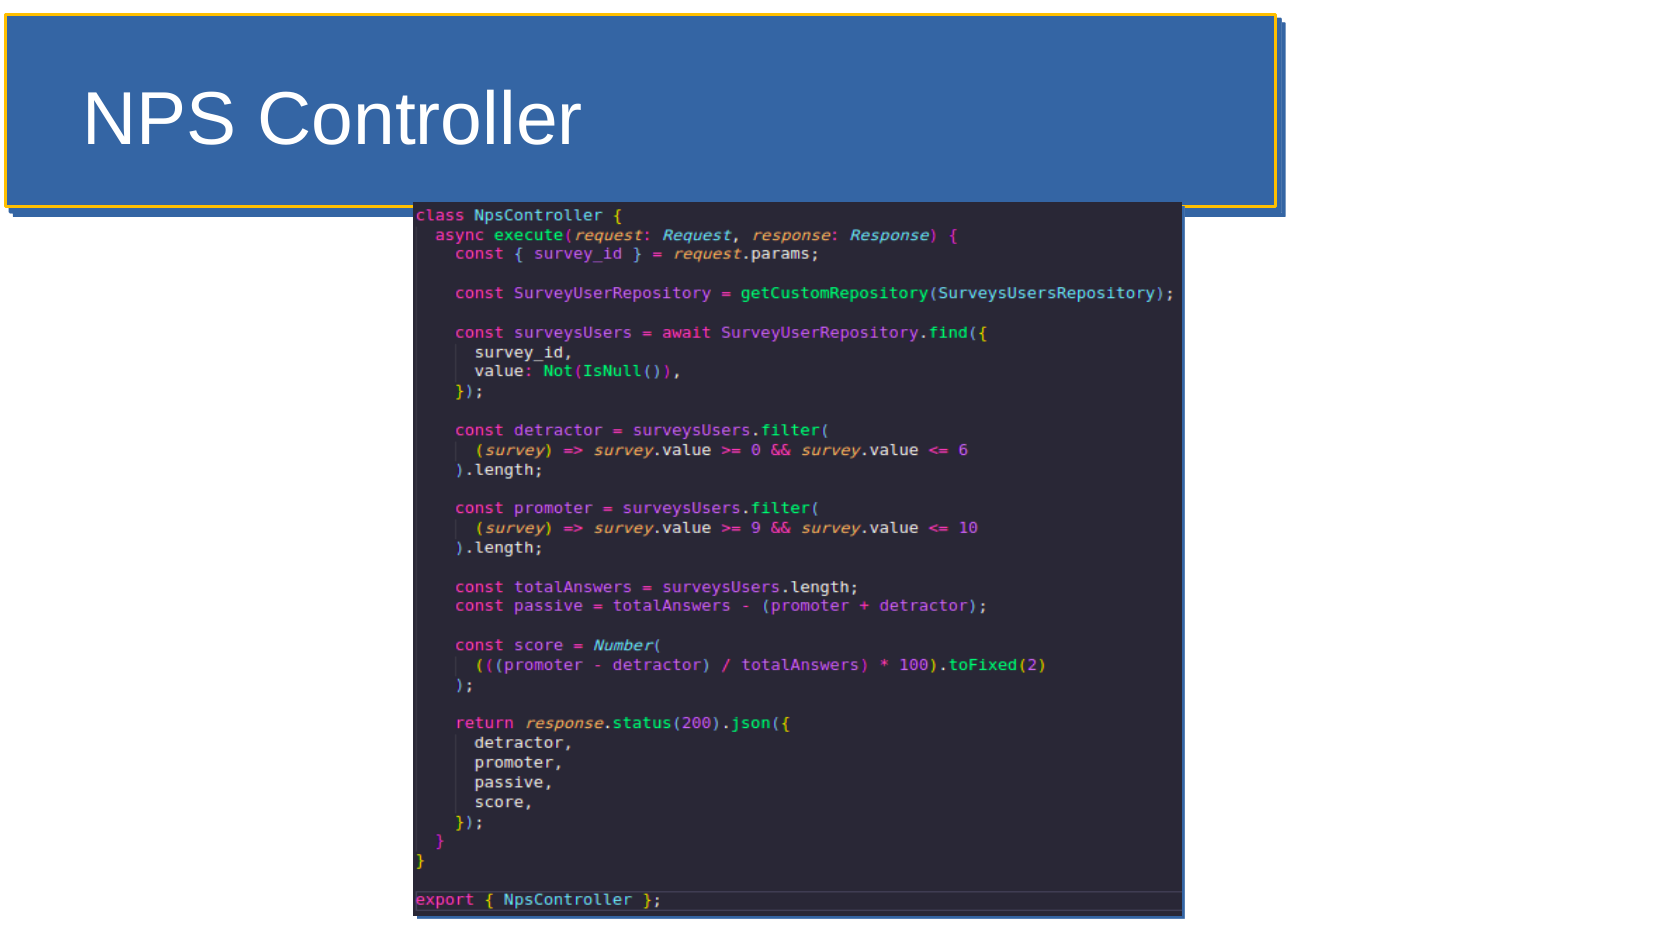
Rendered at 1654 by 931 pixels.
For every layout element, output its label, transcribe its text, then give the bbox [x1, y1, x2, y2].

picture [413, 202, 1182, 916]
title NPS Controller [82, 44, 1235, 192]
